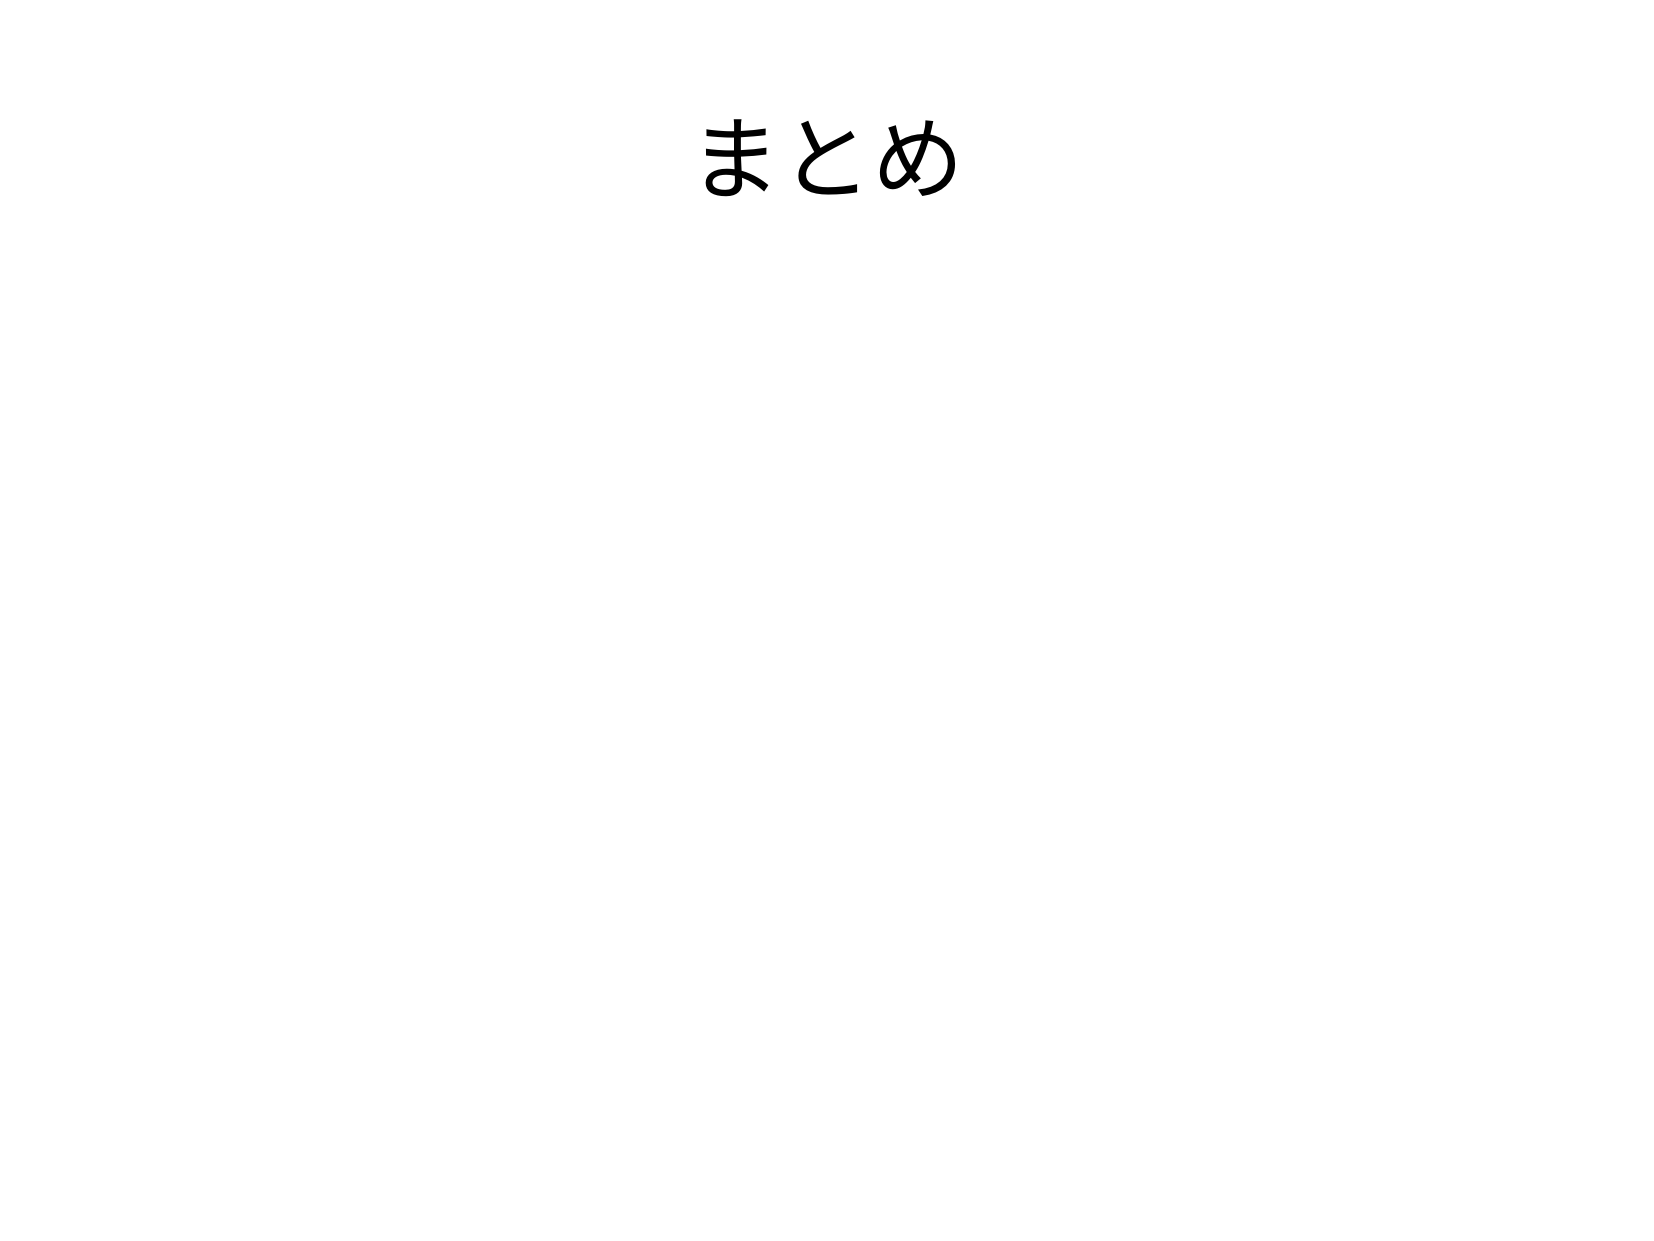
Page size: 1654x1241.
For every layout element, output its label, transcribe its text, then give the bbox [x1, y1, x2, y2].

title まとめ [82, 49, 1571, 257]
